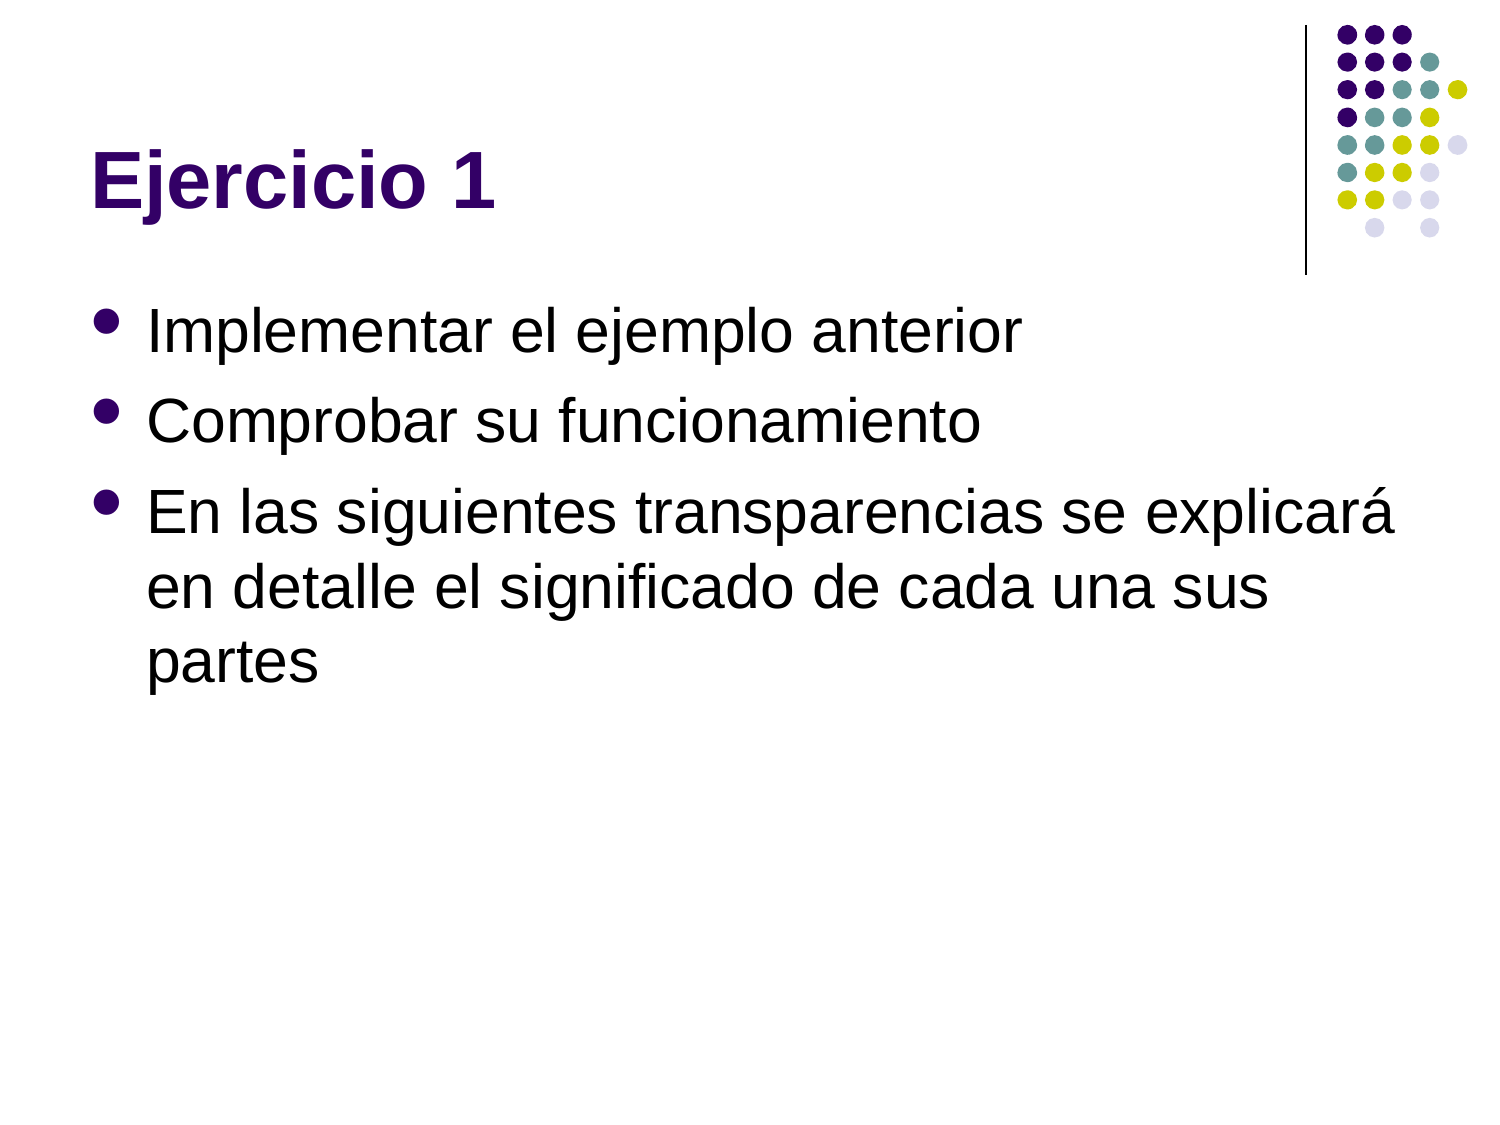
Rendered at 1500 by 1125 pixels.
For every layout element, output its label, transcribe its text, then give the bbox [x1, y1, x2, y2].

list Implementar el ejemplo anterior Comprobar su funcionamiento En las siguientes transparencias se explicará en detalle el significado de cada una sus partes [75, 282, 1426, 1006]
title Ejercicio 1 [74, 20, 1313, 233]
